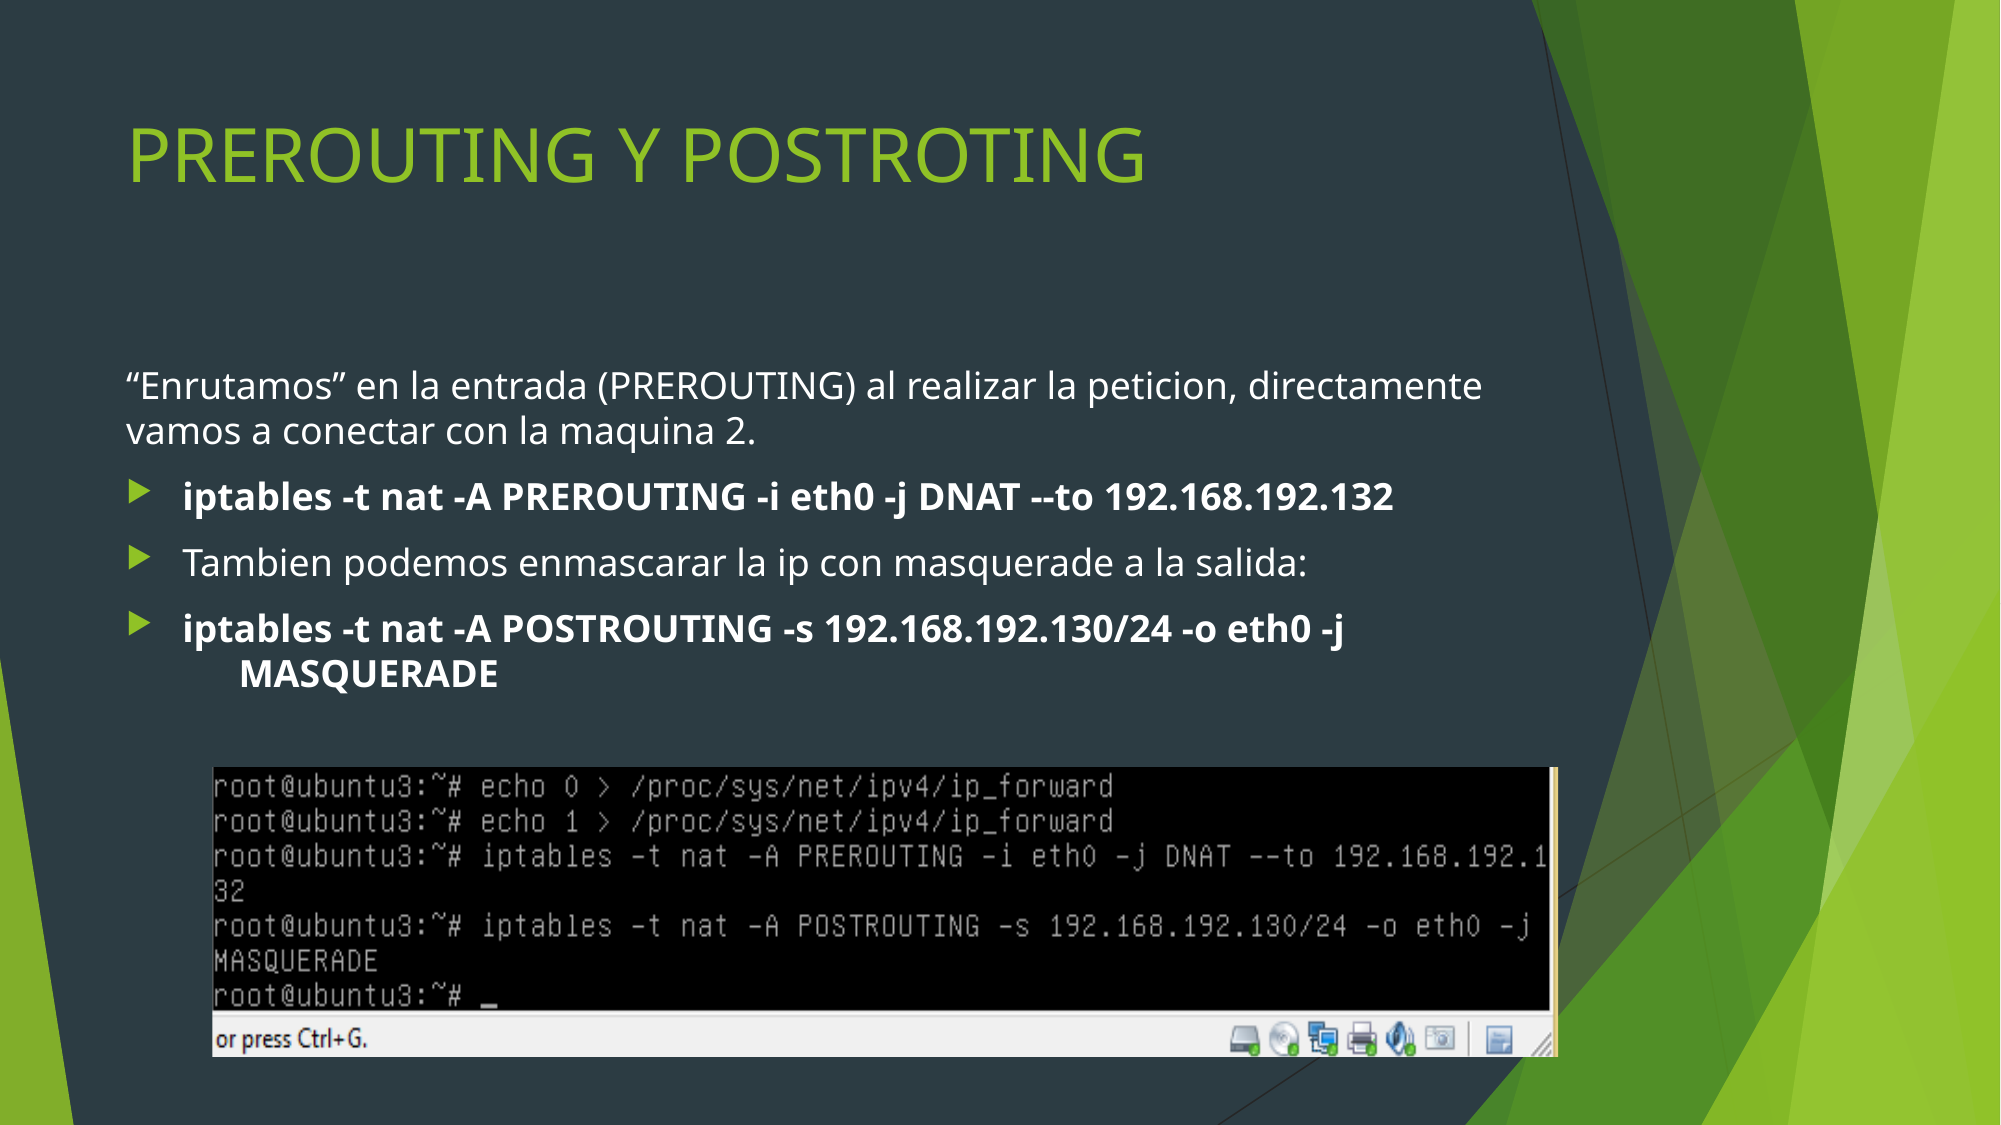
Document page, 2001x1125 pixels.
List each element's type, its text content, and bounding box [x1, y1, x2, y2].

picture [212, 767, 1559, 1057]
list “Enrutamos” en la entrada (PREROUTING) al realizar la peticion, directamente vamos a conectar con la maquina 2. iptables -t nat -A PREROUTING -i eth0 -j DNAT --to 192.168.192.132 Tambien podemos enmascarar la ip con masquerade a la salida: iptables -t nat -A POSTROUTING -s 192.168.192.130/24 -o eth0 -j MASQUERADE [111, 354, 1522, 992]
title PREROUTING Y POSTROTING [111, 99, 1522, 317]
